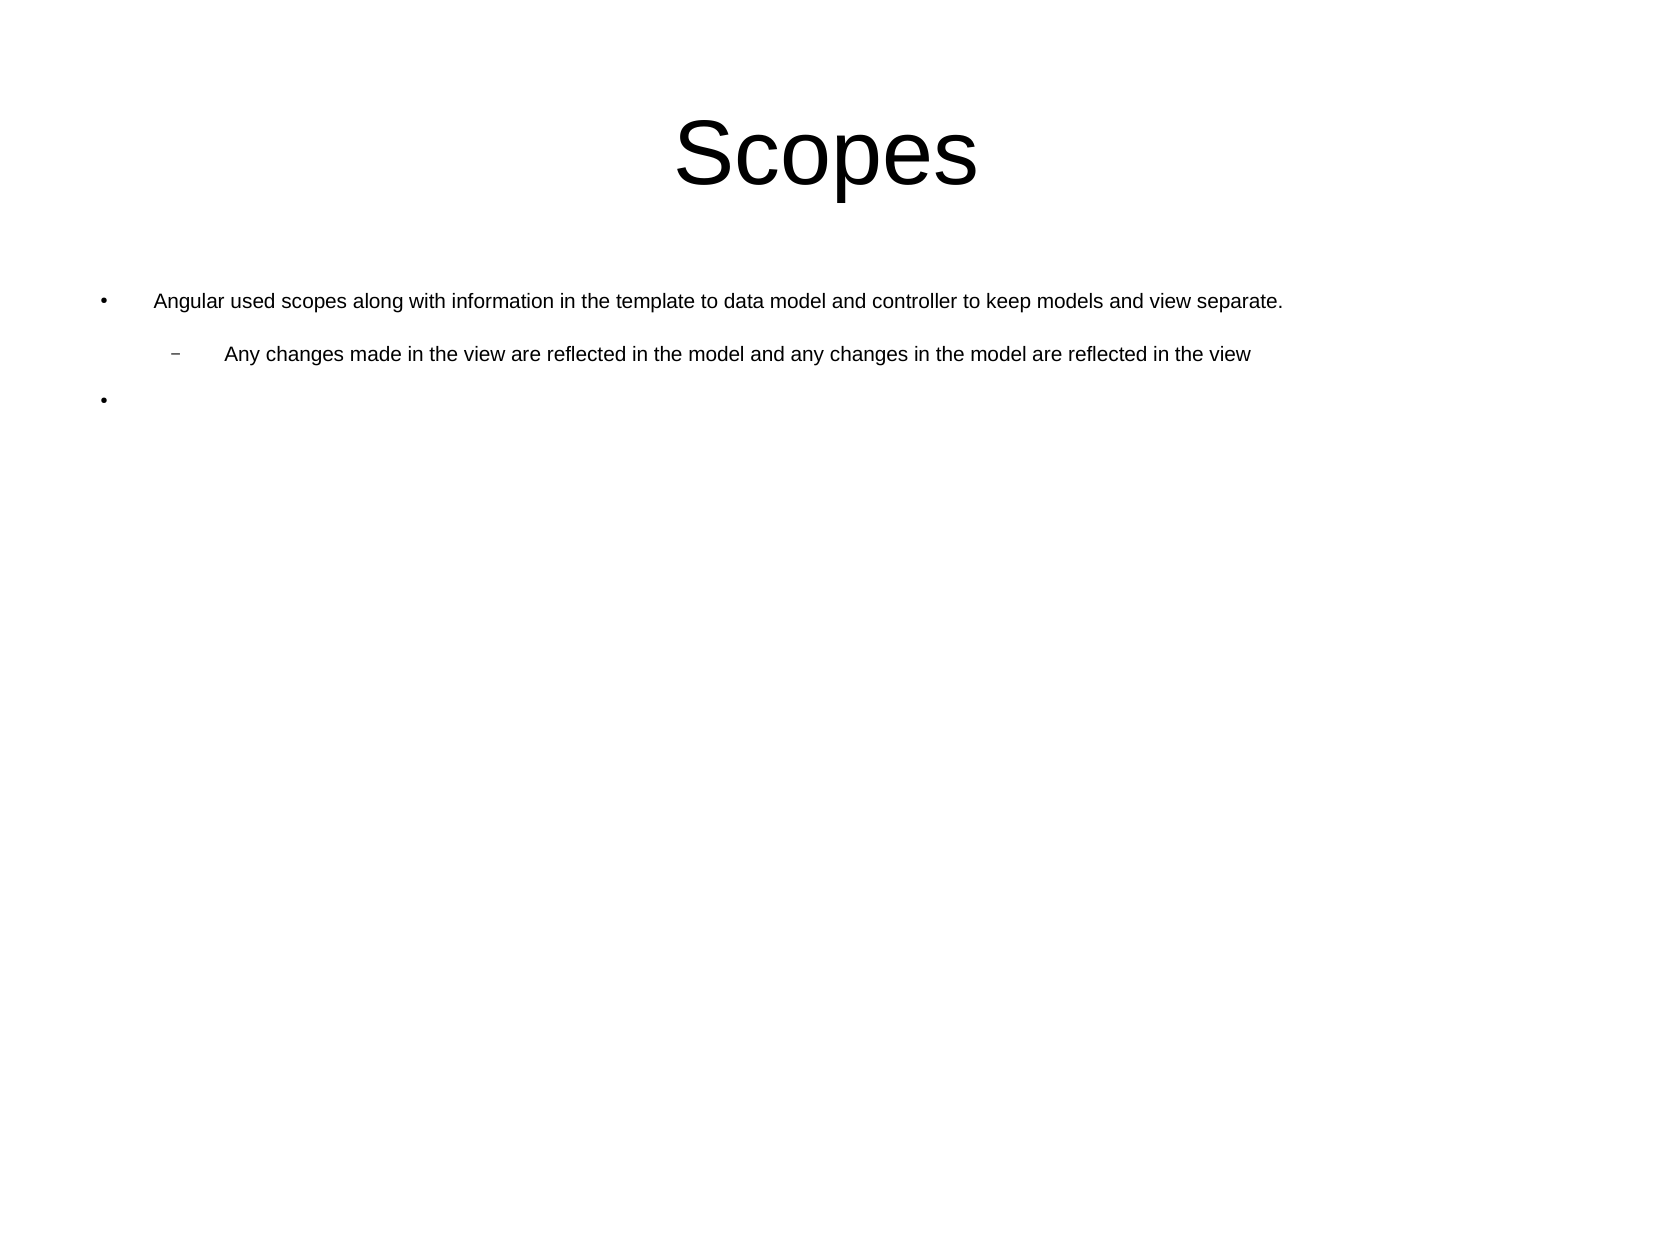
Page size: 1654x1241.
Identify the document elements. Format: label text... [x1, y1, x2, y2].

title Scopes [82, 49, 1571, 257]
list Angular used scopes along with information in the template to data model and controller to keep models and view separate. Any changes made in the view are reflected in the model and any changes in the model are reflected in the view [82, 290, 1571, 1010]
